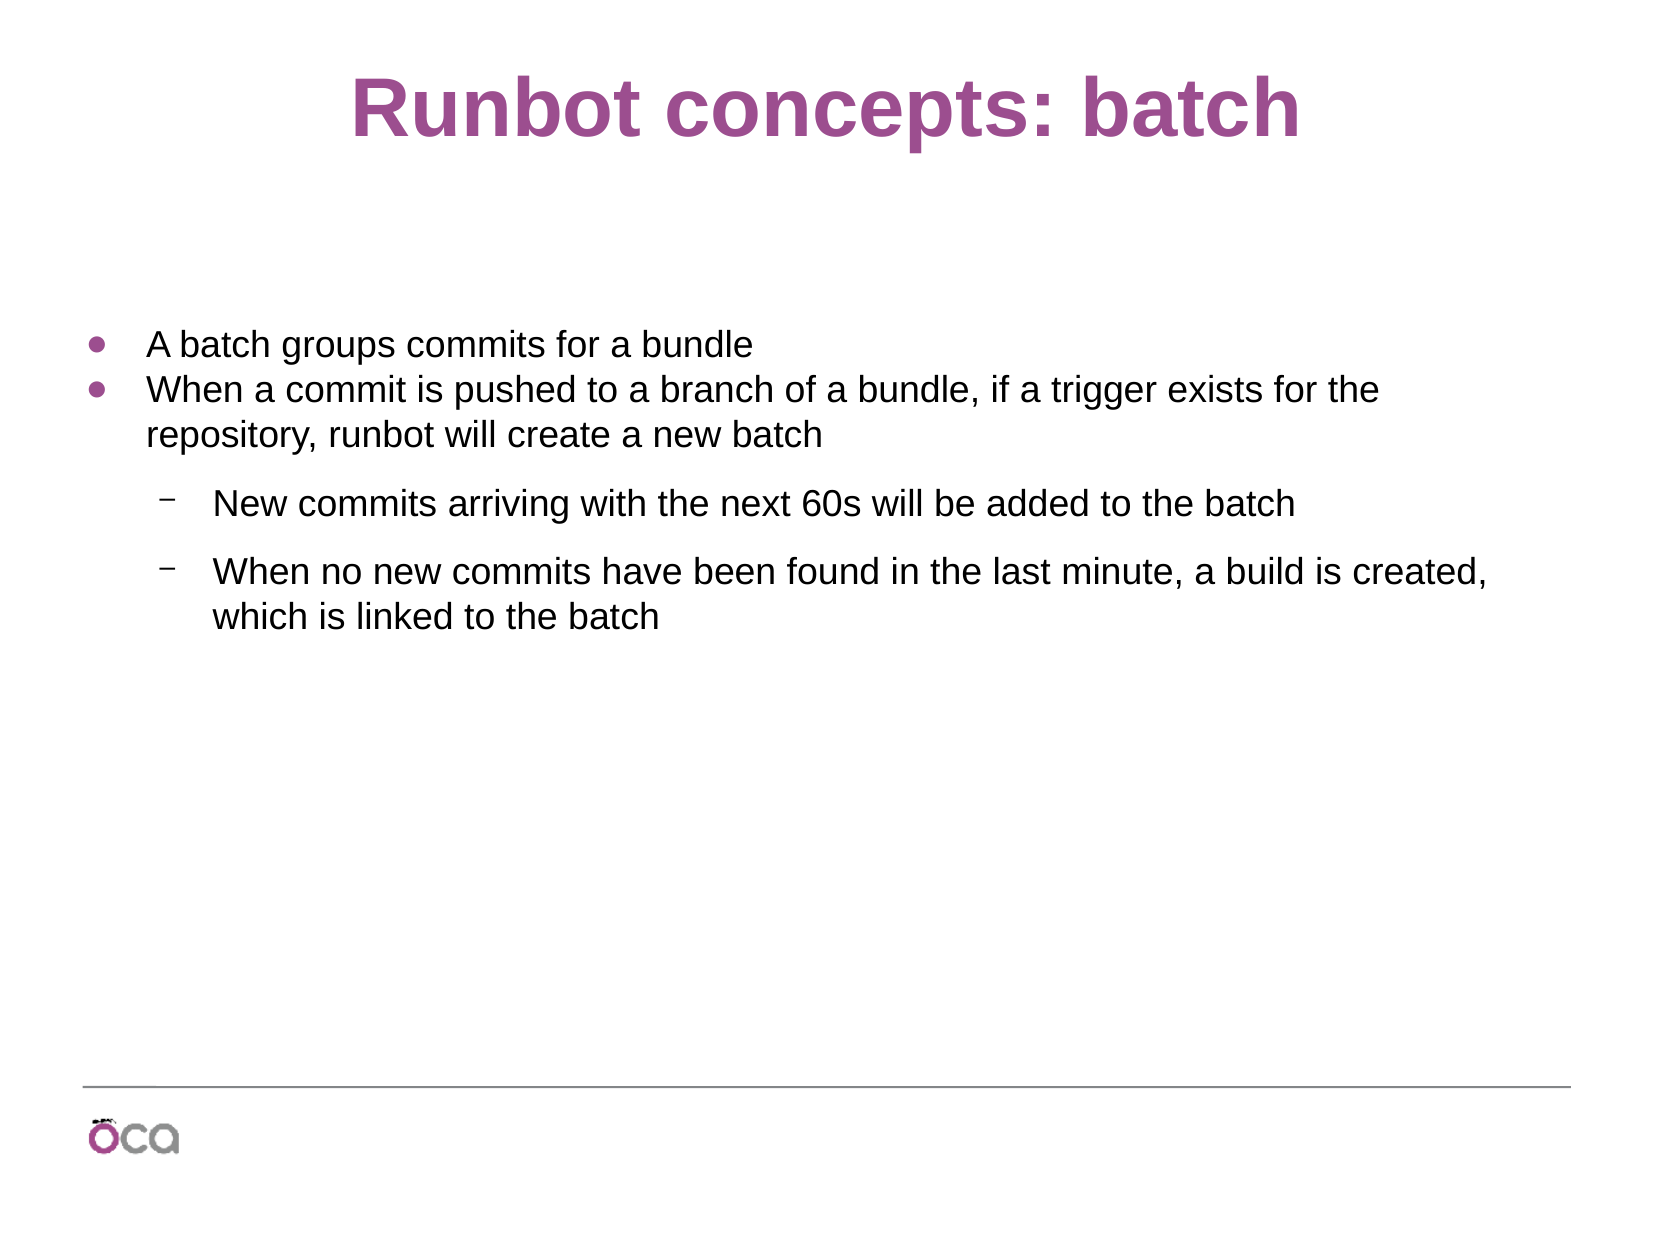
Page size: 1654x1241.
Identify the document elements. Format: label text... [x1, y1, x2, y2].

title Runbot concepts: batch [82, 0, 1571, 207]
picture [82, 1089, 186, 1191]
list A batch groups commits for a bundle When a commit is pushed to a branch of a bundle, if a trigger exists for the repository, runbot will create a new batch New commits arriving with the next 60s will be added to the batch When no new commits have been found in the last minute, a build is created, which is linked to the batch [71, 320, 1560, 1040]
